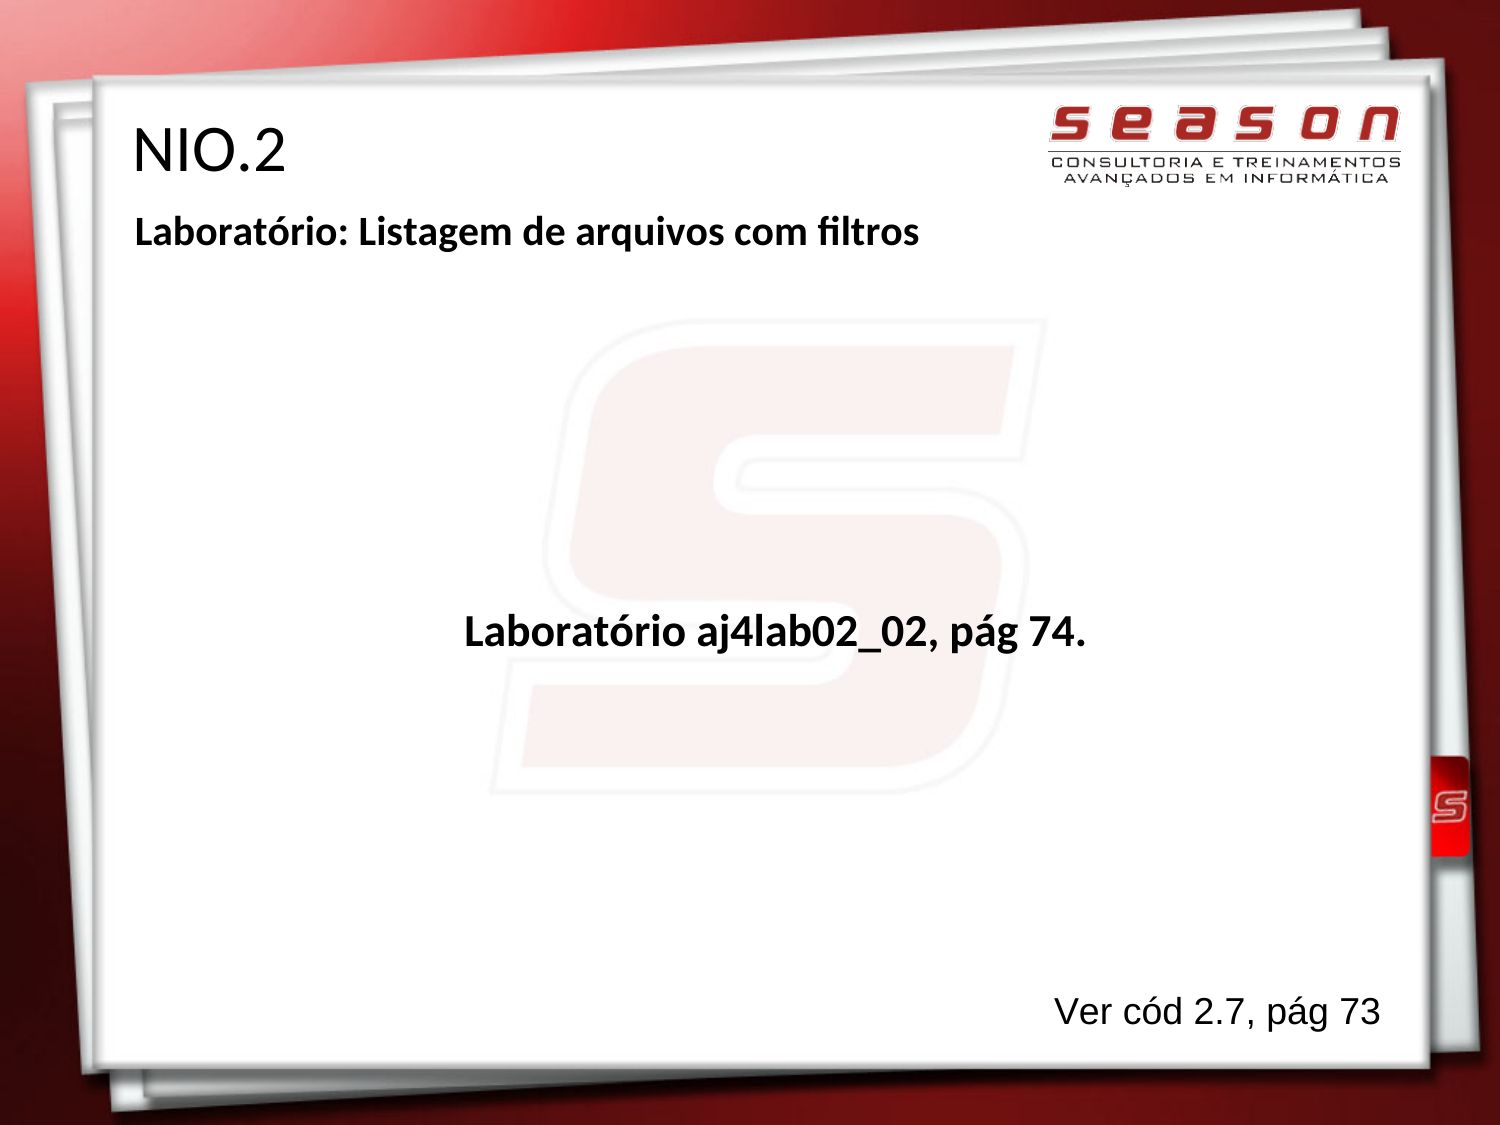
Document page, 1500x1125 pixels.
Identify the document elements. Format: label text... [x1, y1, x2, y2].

text_box Laboratório: Listagem de arquivos com filtros [119, 202, 1240, 255]
text_box Laboratório aj4lab02_02, pág 74. [207, 375, 1328, 880]
title NIO.2 [118, 33, 1394, 257]
picture [0, 0, 1500, 1125]
text_box Ver cód 2.7, pág 73 [708, 979, 1396, 1040]
